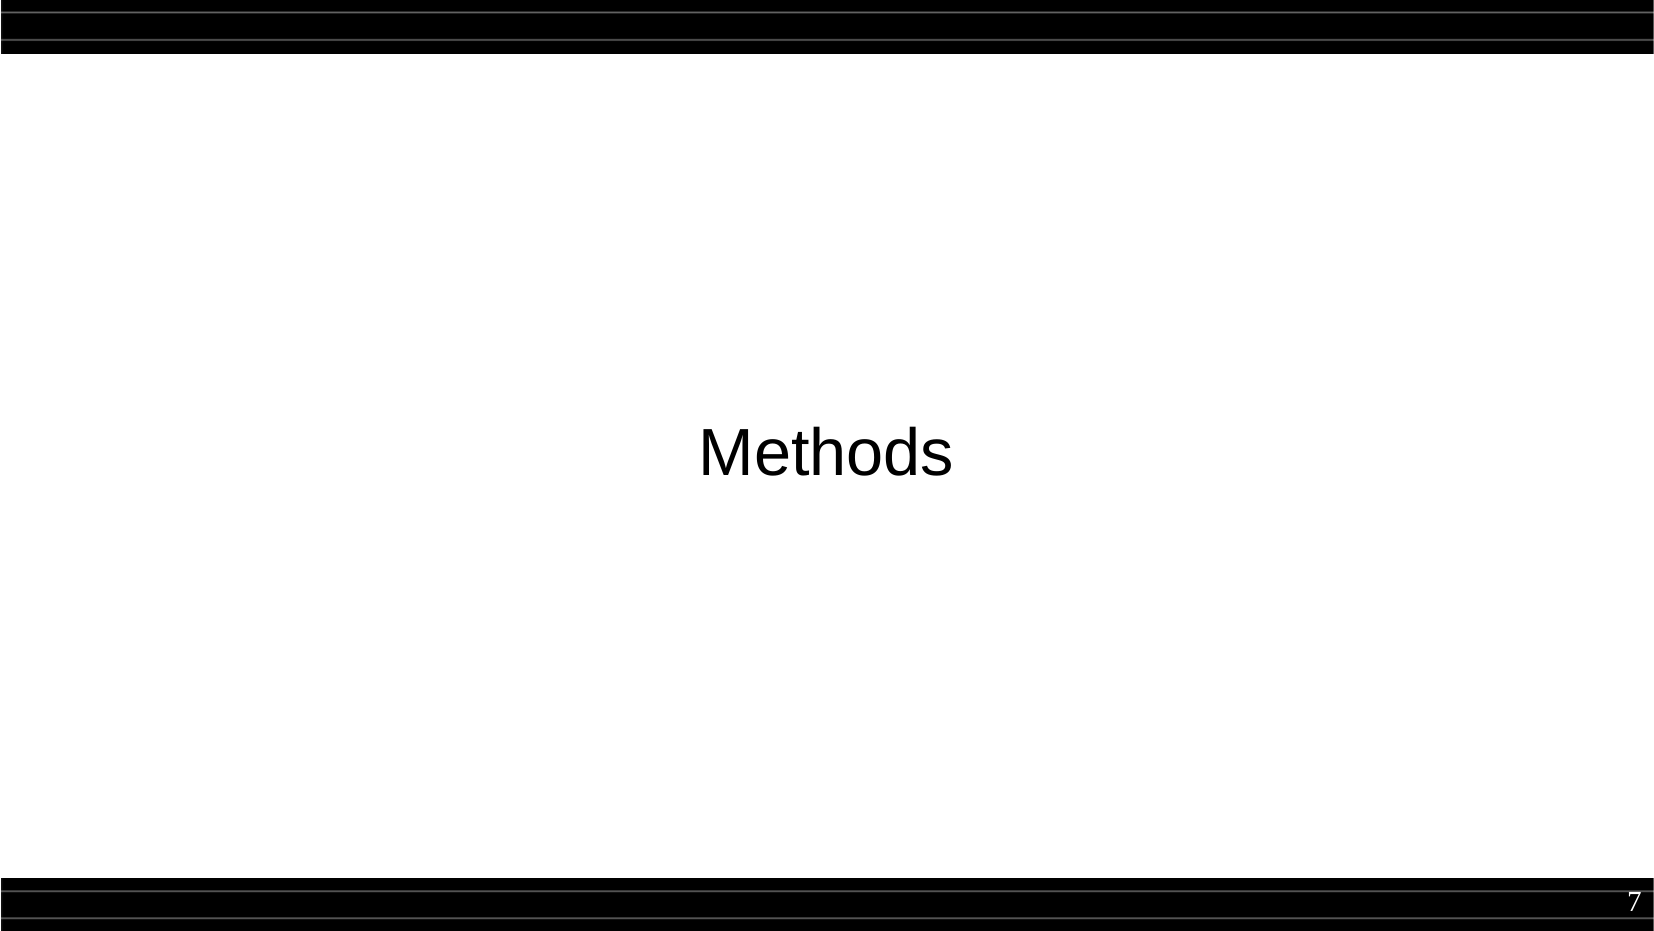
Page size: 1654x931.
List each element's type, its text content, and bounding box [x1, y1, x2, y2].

picture [1, 0, 1654, 54]
picture [1, 878, 1654, 931]
subtitle Methods [82, 92, 1571, 813]
